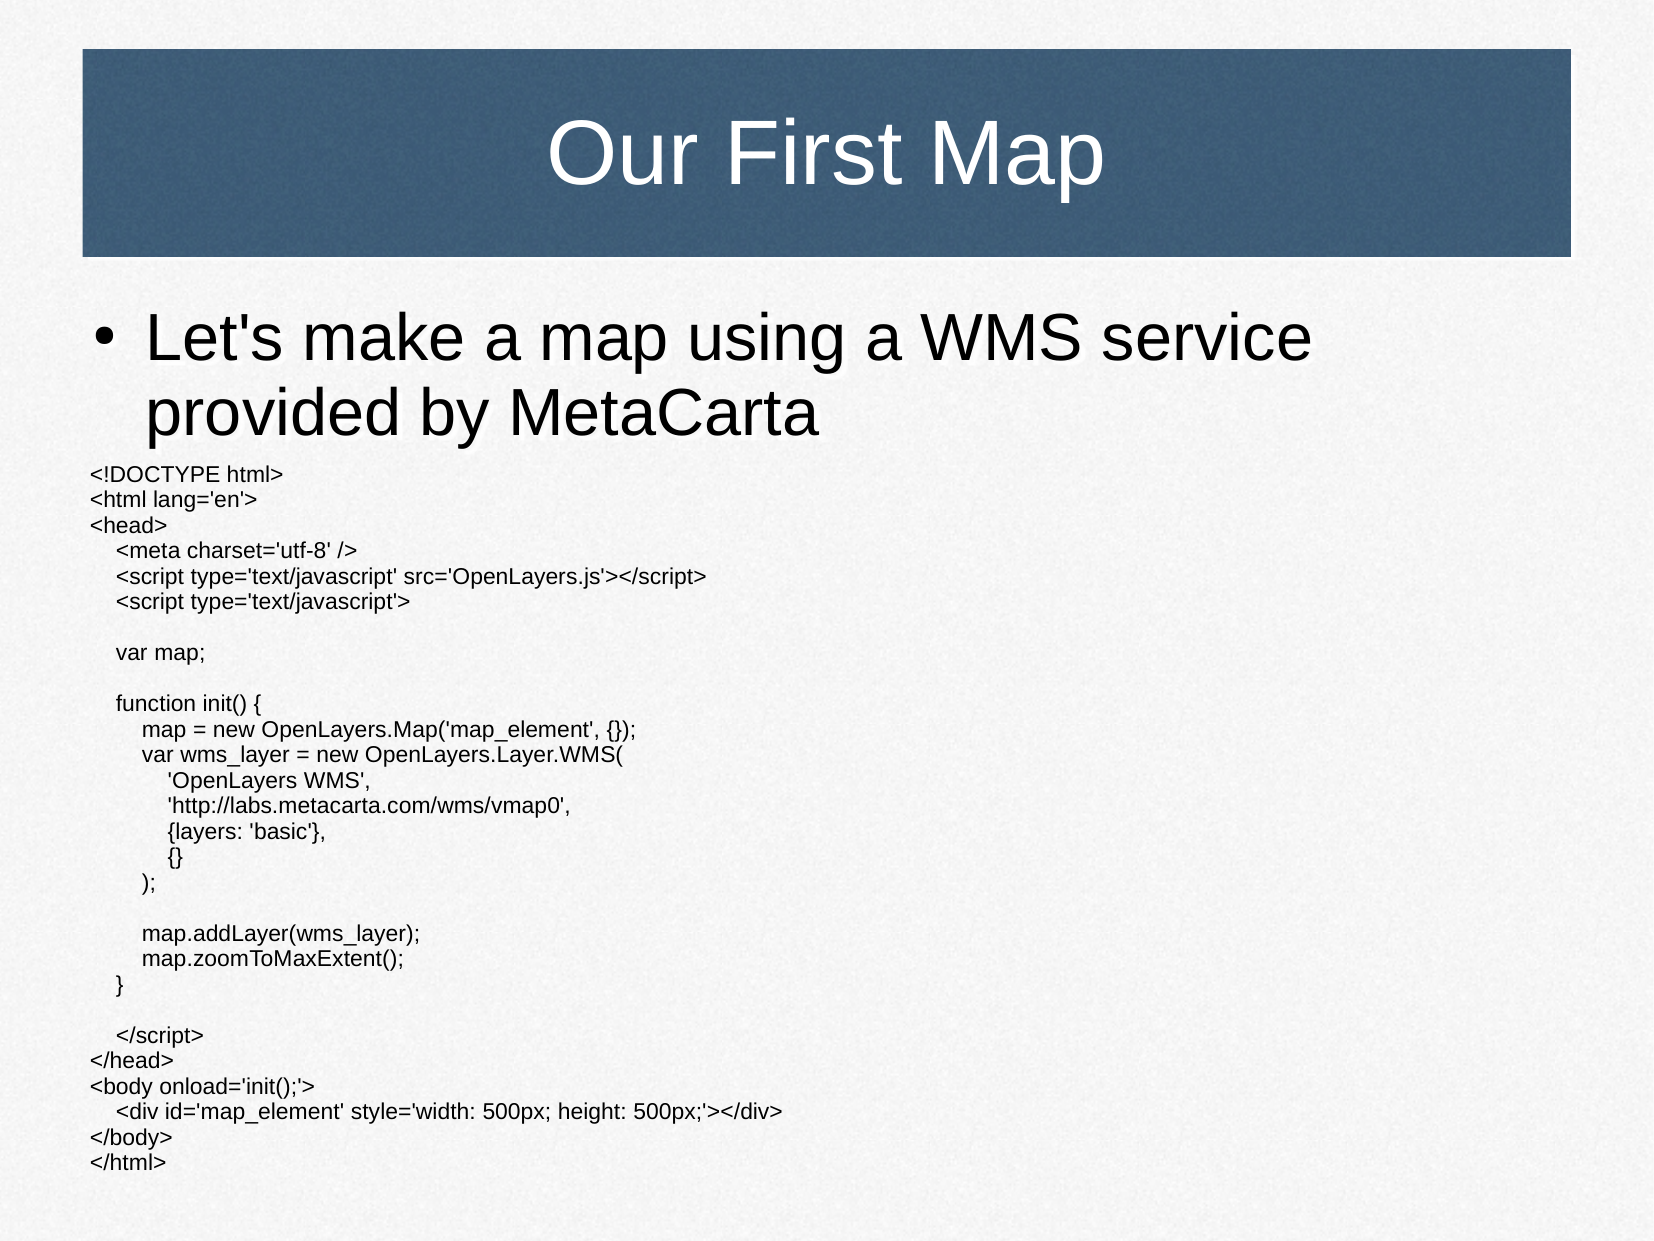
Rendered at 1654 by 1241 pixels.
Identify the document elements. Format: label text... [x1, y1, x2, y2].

list Let's make a map using a WMS service provided by MetaCarta [75, 300, 1564, 1119]
picture [0, 0, 1654, 1241]
text_box <!DOCTYPE html> <html lang='en'> <head> <meta charset='utf-8' /> <script type='text/javascript' src='OpenLayers.js'></script> <script type='text/javascript'> var map; function init() { map = new OpenLayers.Map('map_element', {}); var wms_layer = new OpenLayers.Layer.WMS( 'OpenLayers WMS', 'http://labs.metacarta.com/wms/vmap0', {layers: 'basic'}, {} ); map.addLayer(wms_layer); map.zoomToMaxExtent(); } </script> </head> <body onload='init();'> <div id='map_element' style='width: 500px; height: 500px;'></div> </body> </html> [75, 453, 1538, 1184]
title Our First Map [82, 49, 1571, 257]
